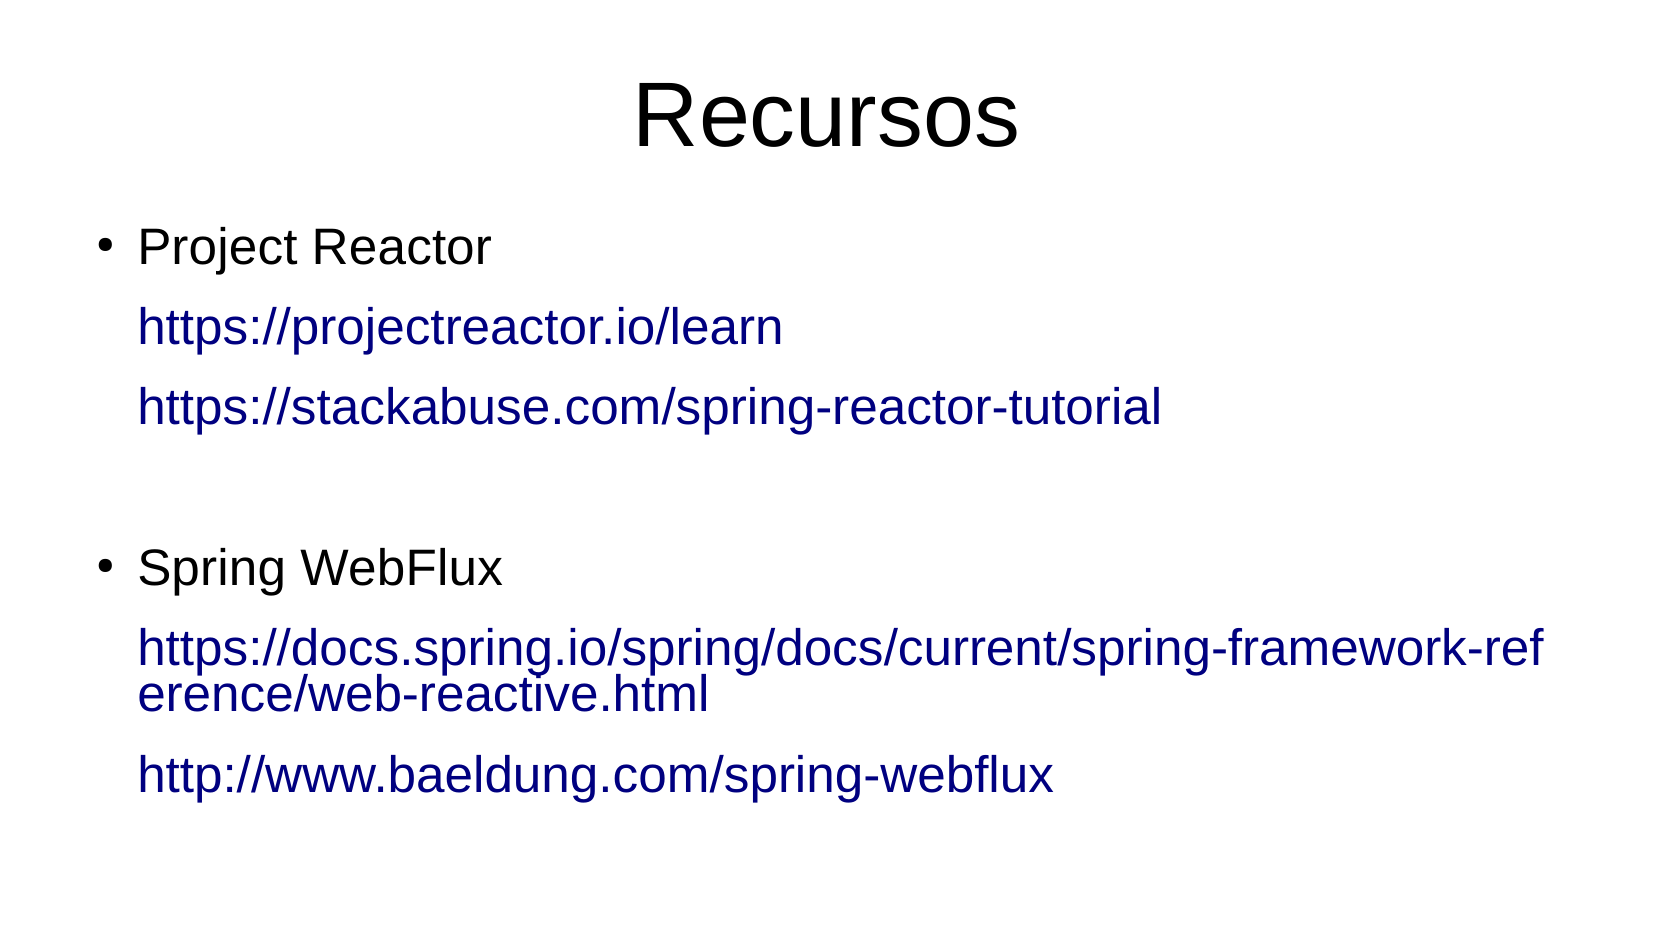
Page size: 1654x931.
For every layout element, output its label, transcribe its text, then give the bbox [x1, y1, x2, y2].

list Project Reactor https://projectreactor.io/learn https://stackabuse.com/spring-reactor-tutorial Spring WebFlux https://docs.spring.io/spring/docs/current/spring-framework-reference/web-reactive.html http://www.baeldung.com/spring-webflux [82, 217, 1571, 758]
title Recursos [82, 37, 1571, 193]
